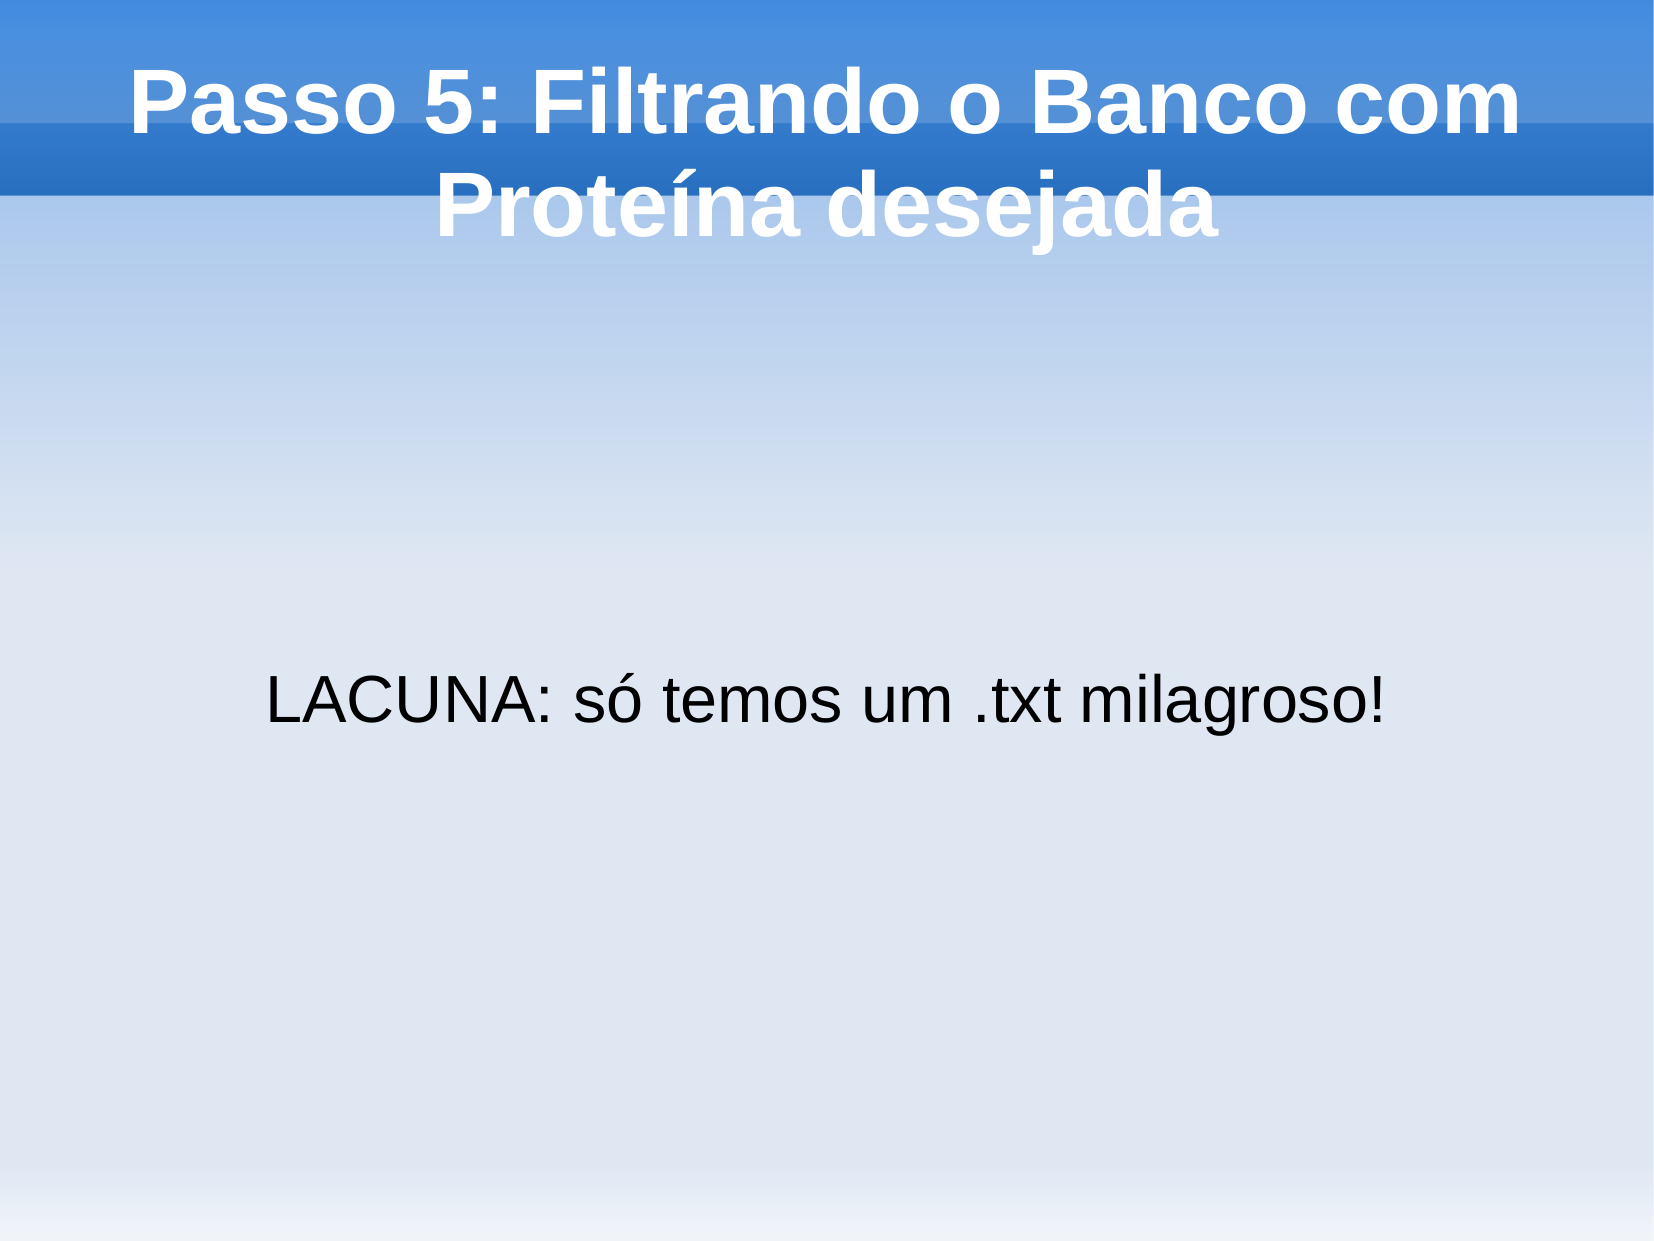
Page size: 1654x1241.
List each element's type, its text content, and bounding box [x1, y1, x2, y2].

picture [0, 0, 1654, 1241]
title Passo 5: Filtrando o Banco com Proteína desejada [82, 50, 1571, 256]
subtitle LACUNA: só temos um .txt milagroso! [82, 290, 1571, 1109]
